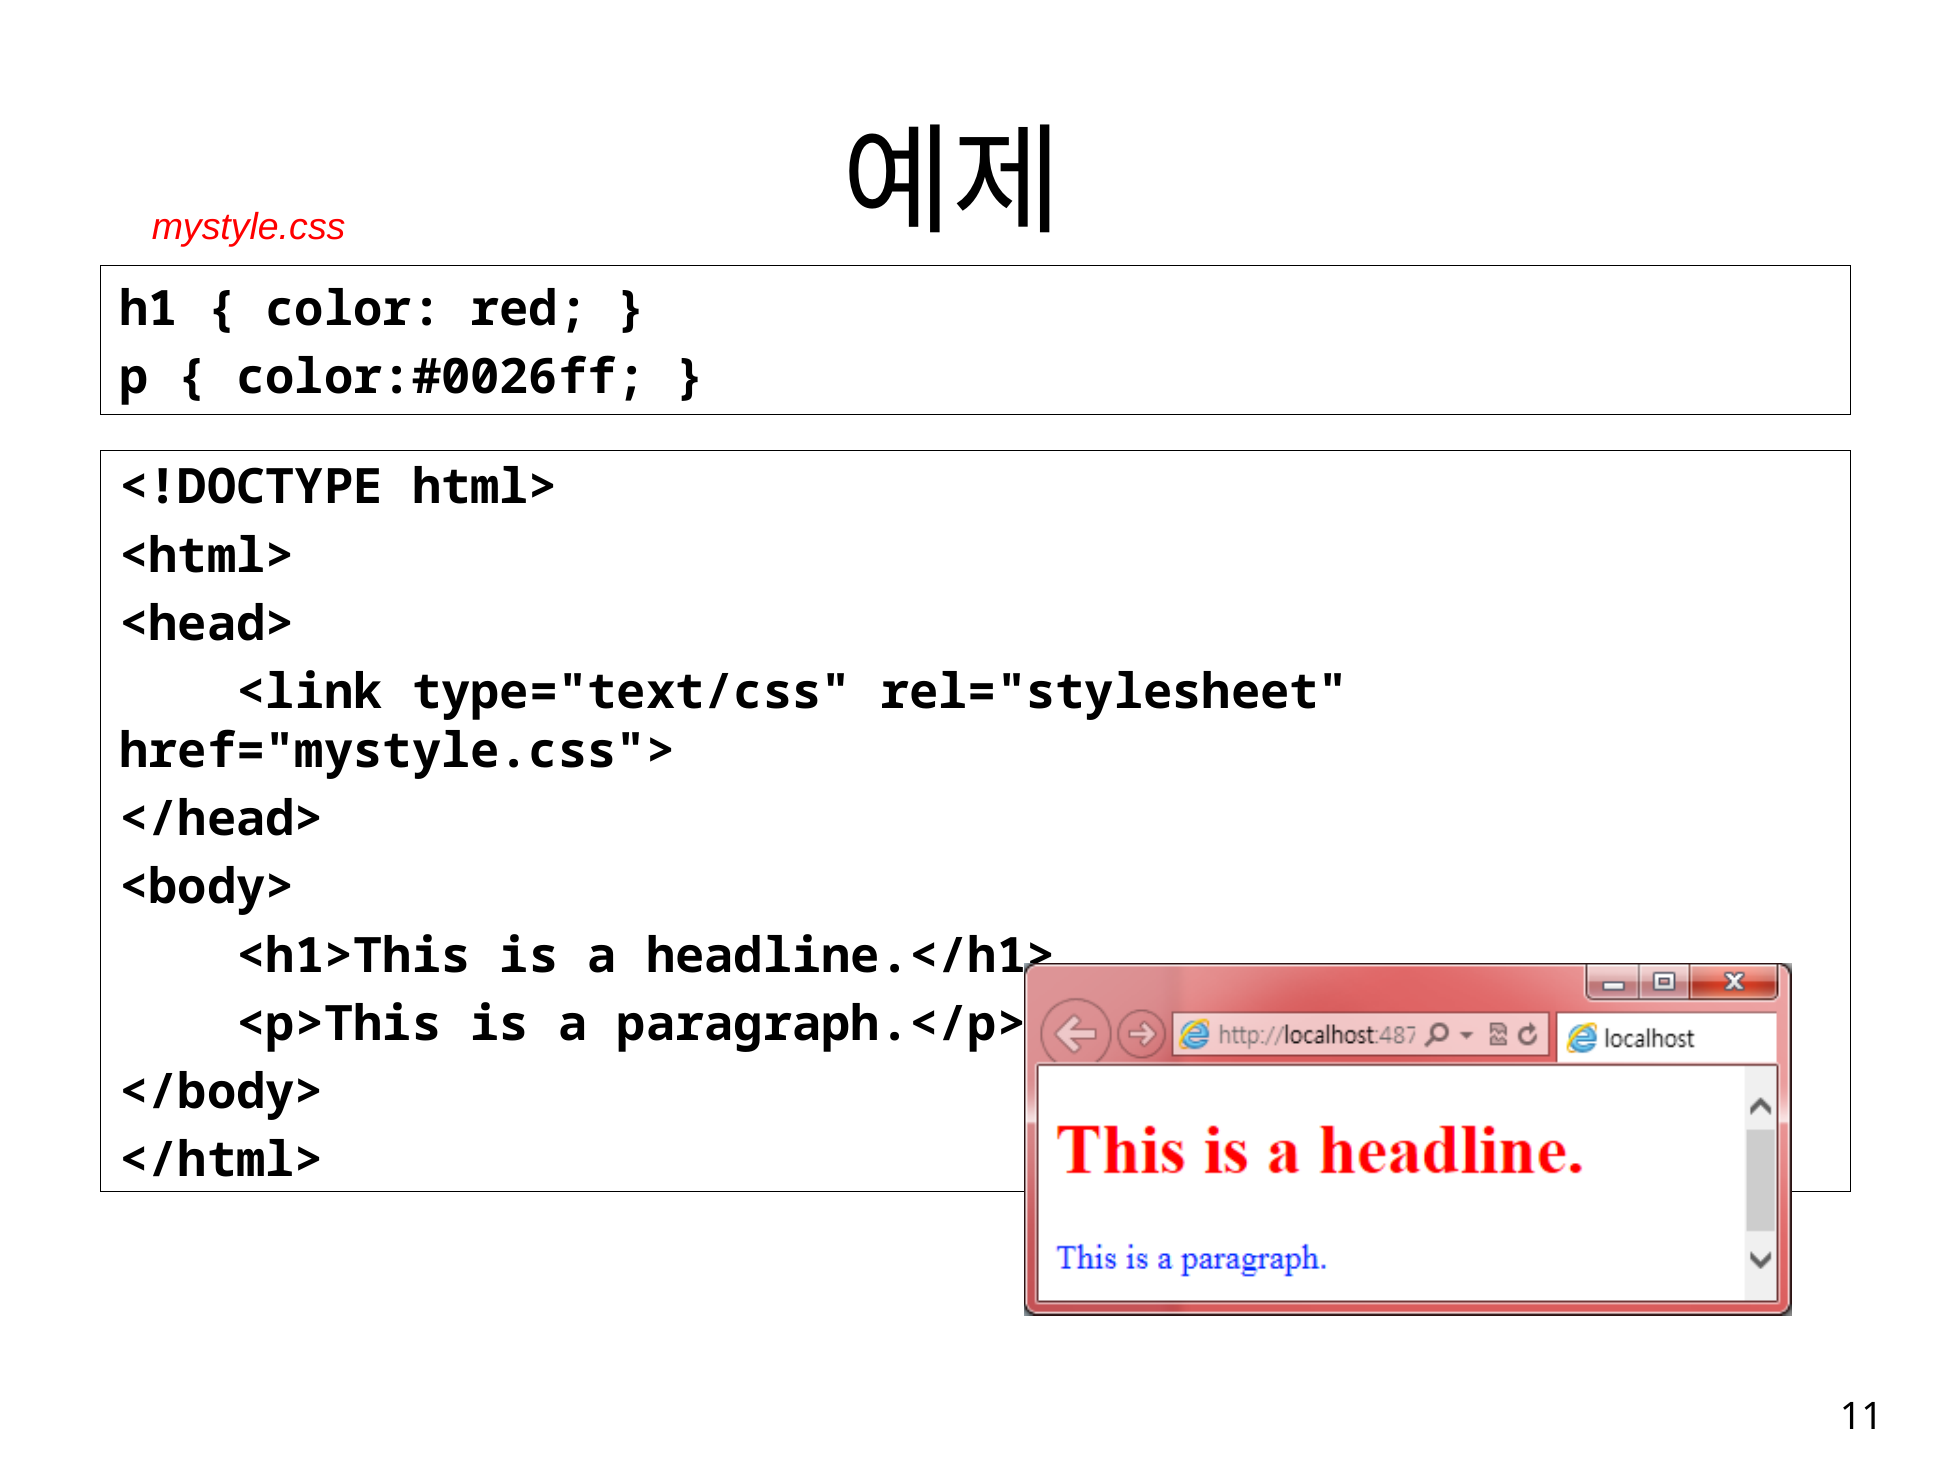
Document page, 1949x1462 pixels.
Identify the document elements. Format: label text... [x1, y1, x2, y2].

text_box <!DOCTYPE html> <html> <head> <link type="text/css" rel="stylesheet" href="mystyle.css"> </head> <body> <h1>This is a headline.</h1> <p>This is a paragraph.</p> </body> </html> [100, 450, 1851, 1192]
text_box mystyle.css [137, 194, 361, 255]
title 예제 [156, 92, 1749, 255]
picture [1024, 963, 1792, 1316]
slide_number 20 [1496, 1372, 1899, 1462]
text_box h1 { color: red; } p { color:#0026ff; } [100, 265, 1851, 415]
